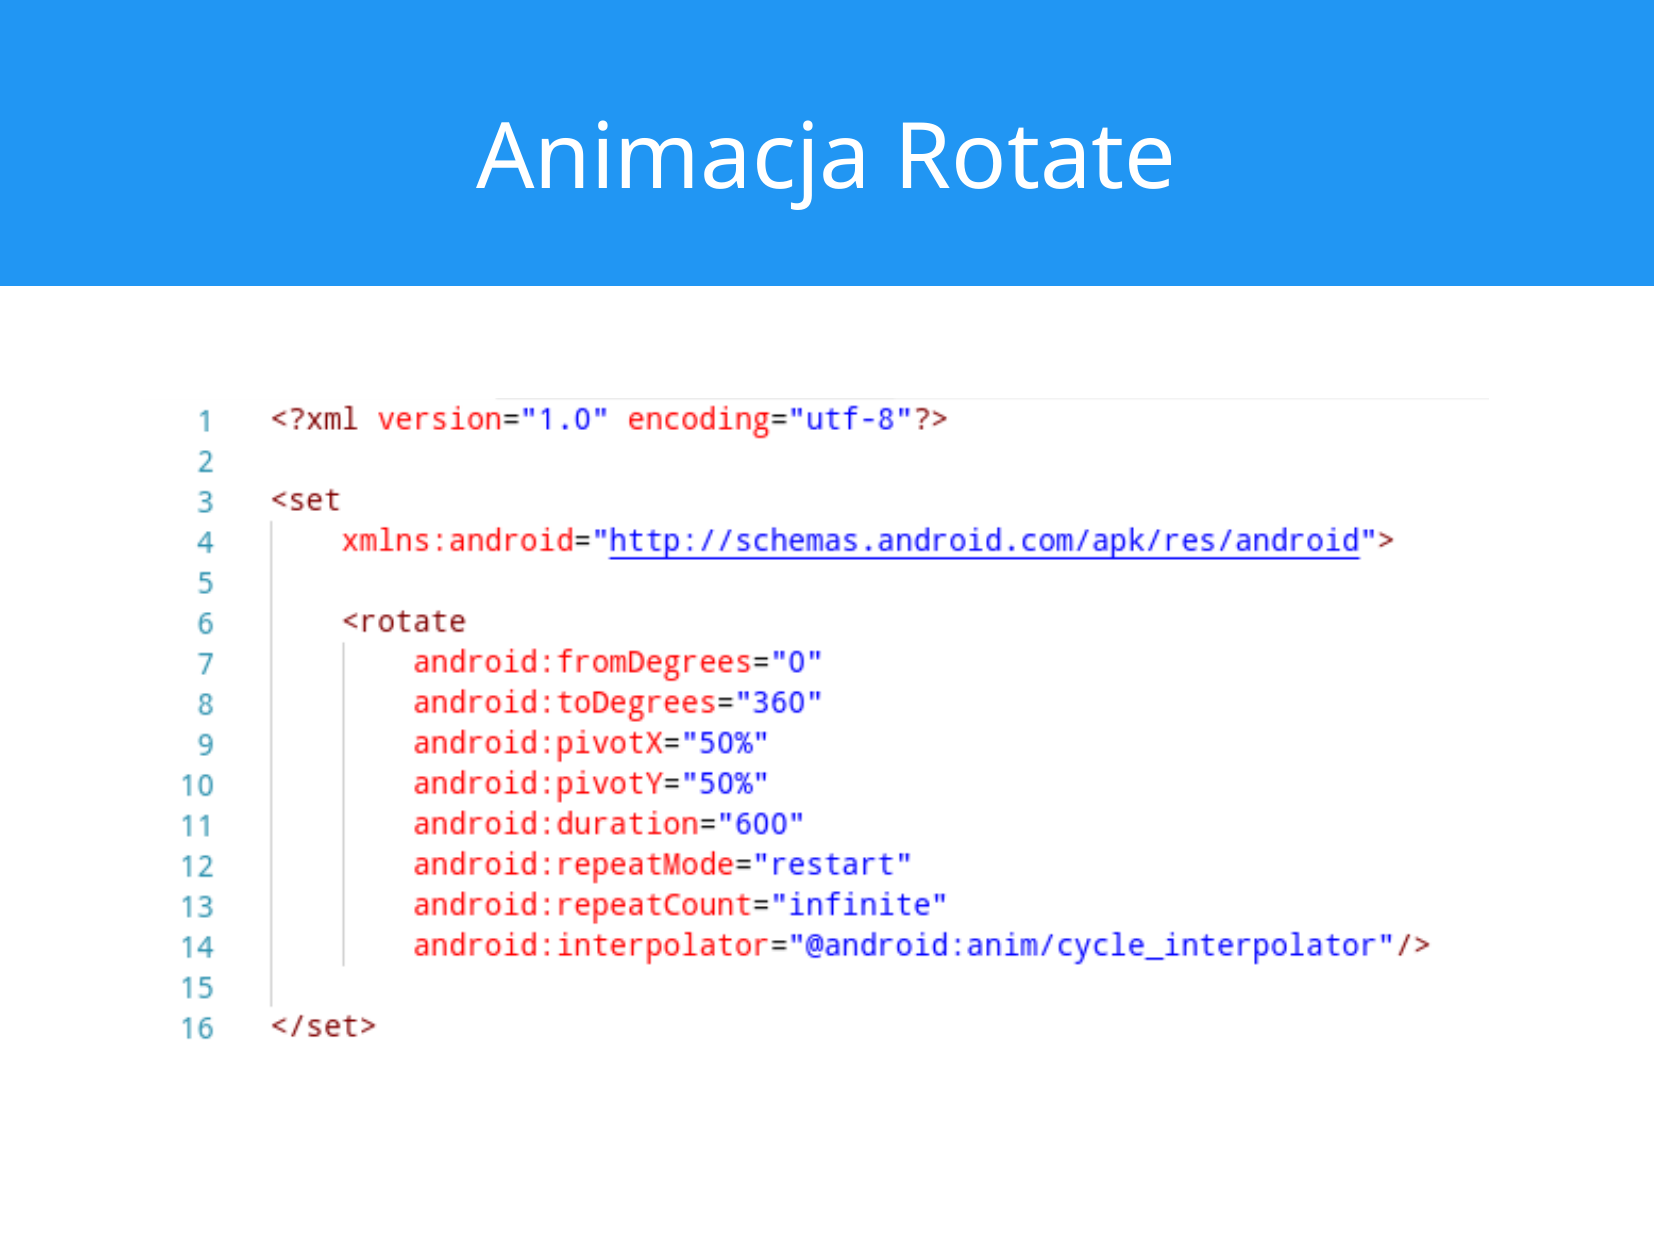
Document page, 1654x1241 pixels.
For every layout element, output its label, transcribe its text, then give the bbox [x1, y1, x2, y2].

title Animacja Rotate [82, 49, 1571, 257]
picture [141, 398, 1489, 1052]
